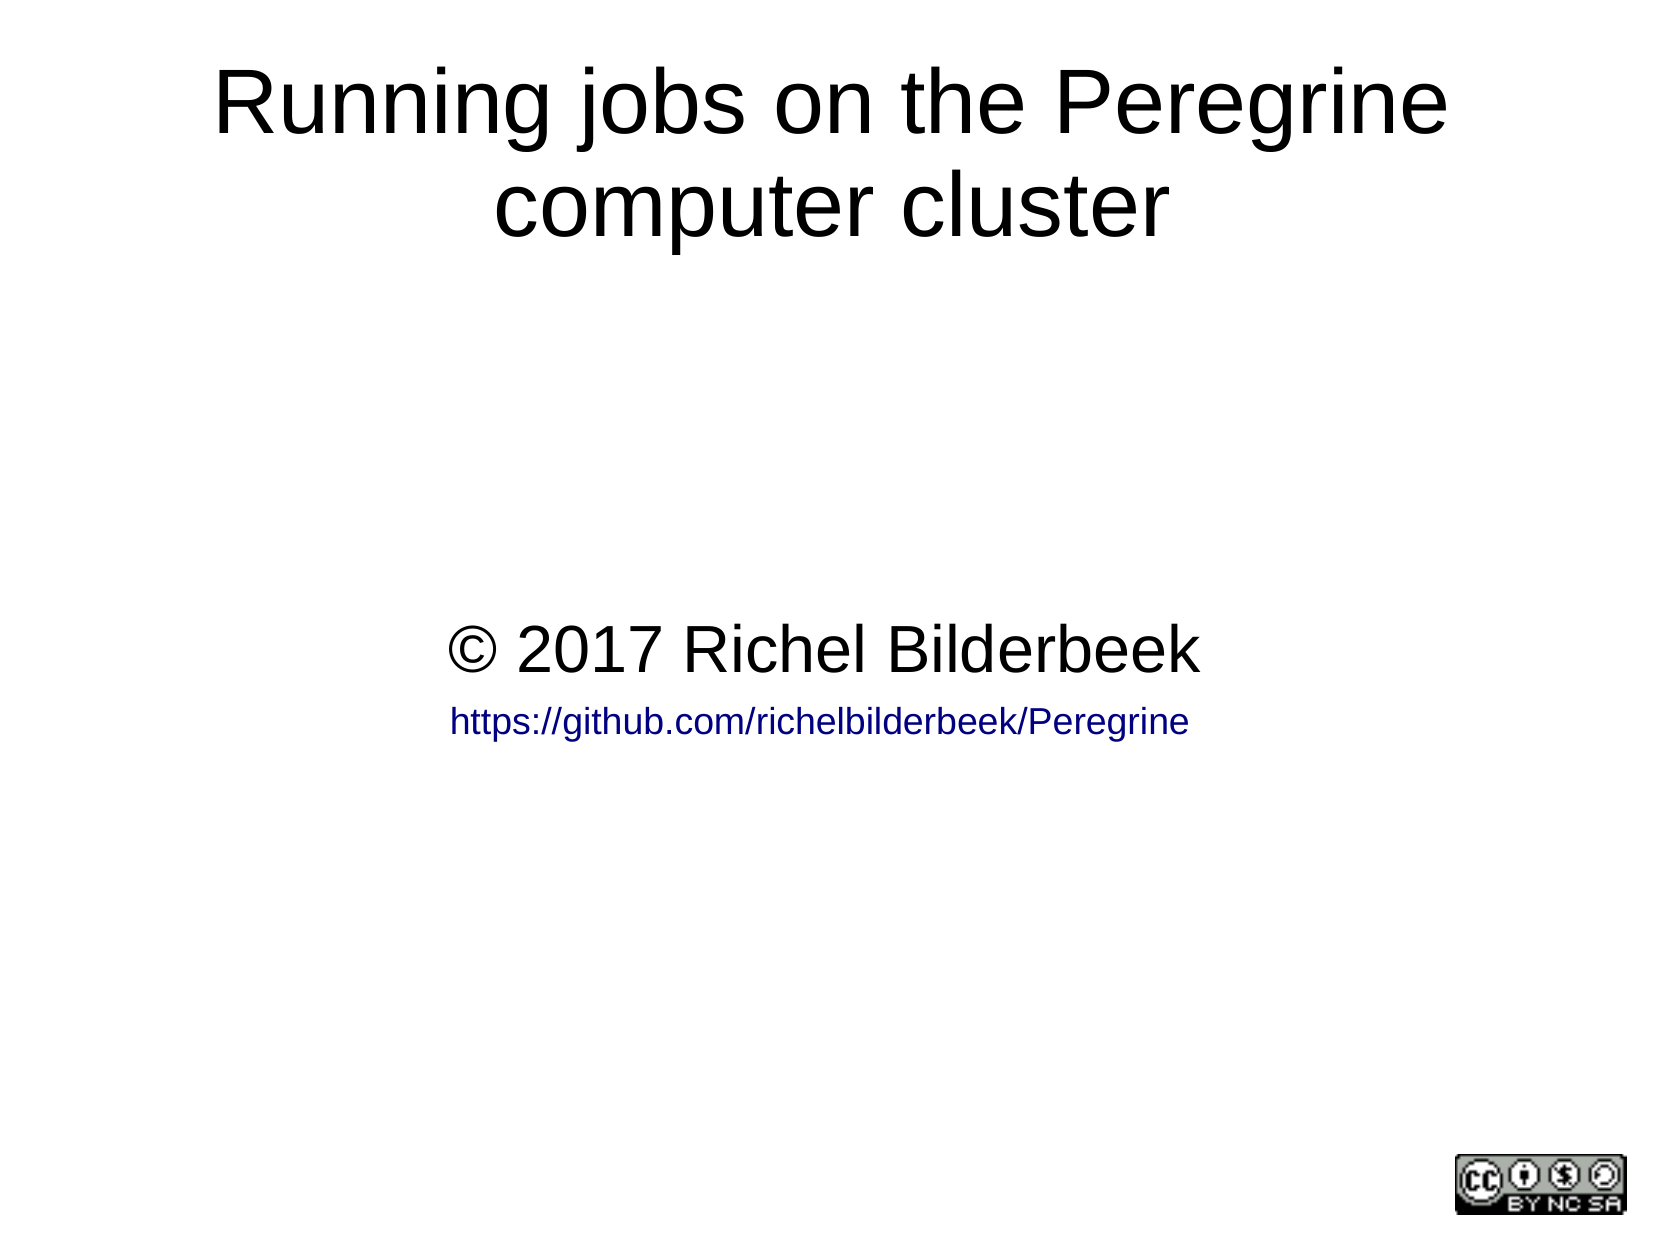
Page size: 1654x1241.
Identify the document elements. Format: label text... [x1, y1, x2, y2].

picture [1455, 1154, 1627, 1216]
text_box https://github.com/richelbilderbeek/Peregrine [435, 693, 1212, 751]
subtitle © 2017 Richel Bilderbeek [15, 290, 1636, 1010]
title Running jobs on the Peregrine computer cluster [75, 0, 1591, 290]
